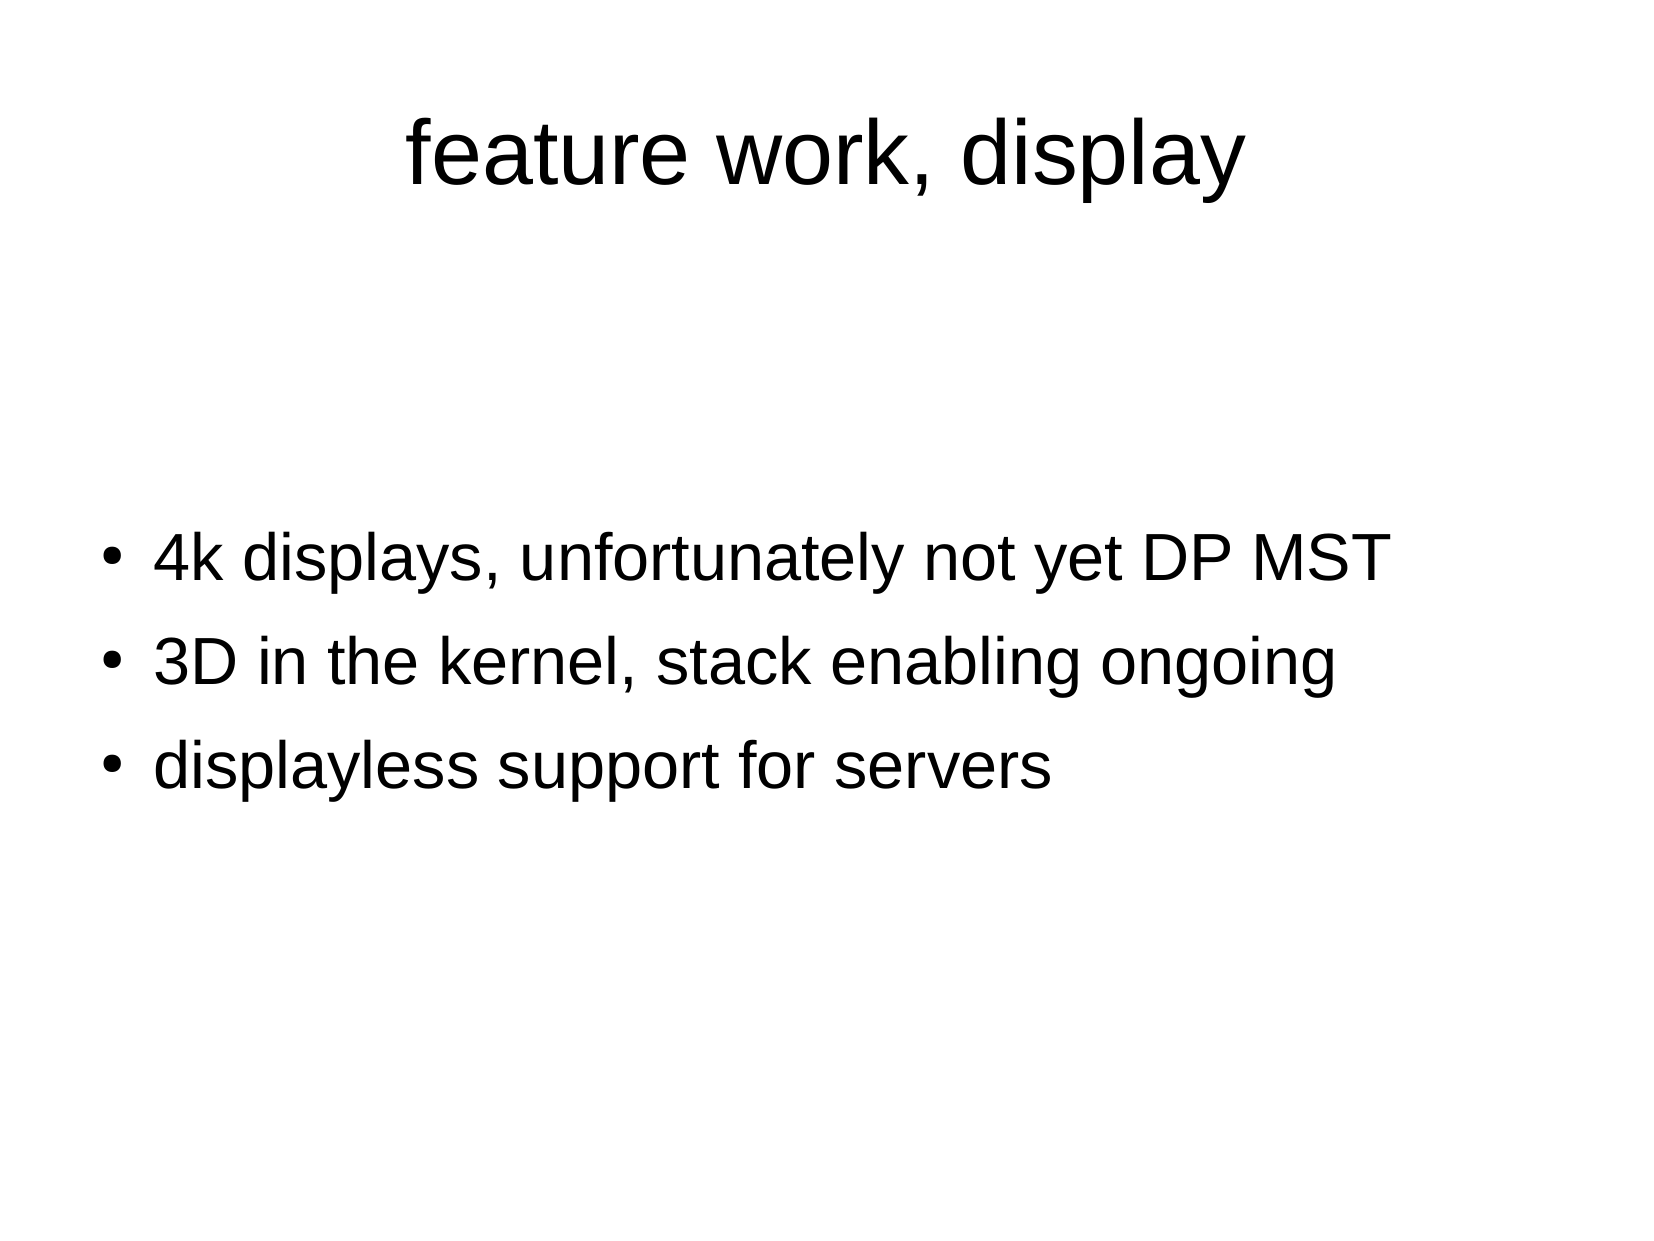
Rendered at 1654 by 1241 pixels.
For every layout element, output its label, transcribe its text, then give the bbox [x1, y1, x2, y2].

title feature work, display [82, 49, 1571, 257]
list 4k displays, unfortunately not yet DP MST 3D in the kernel, stack enabling ongoing displayless support for servers [82, 519, 1571, 1109]
